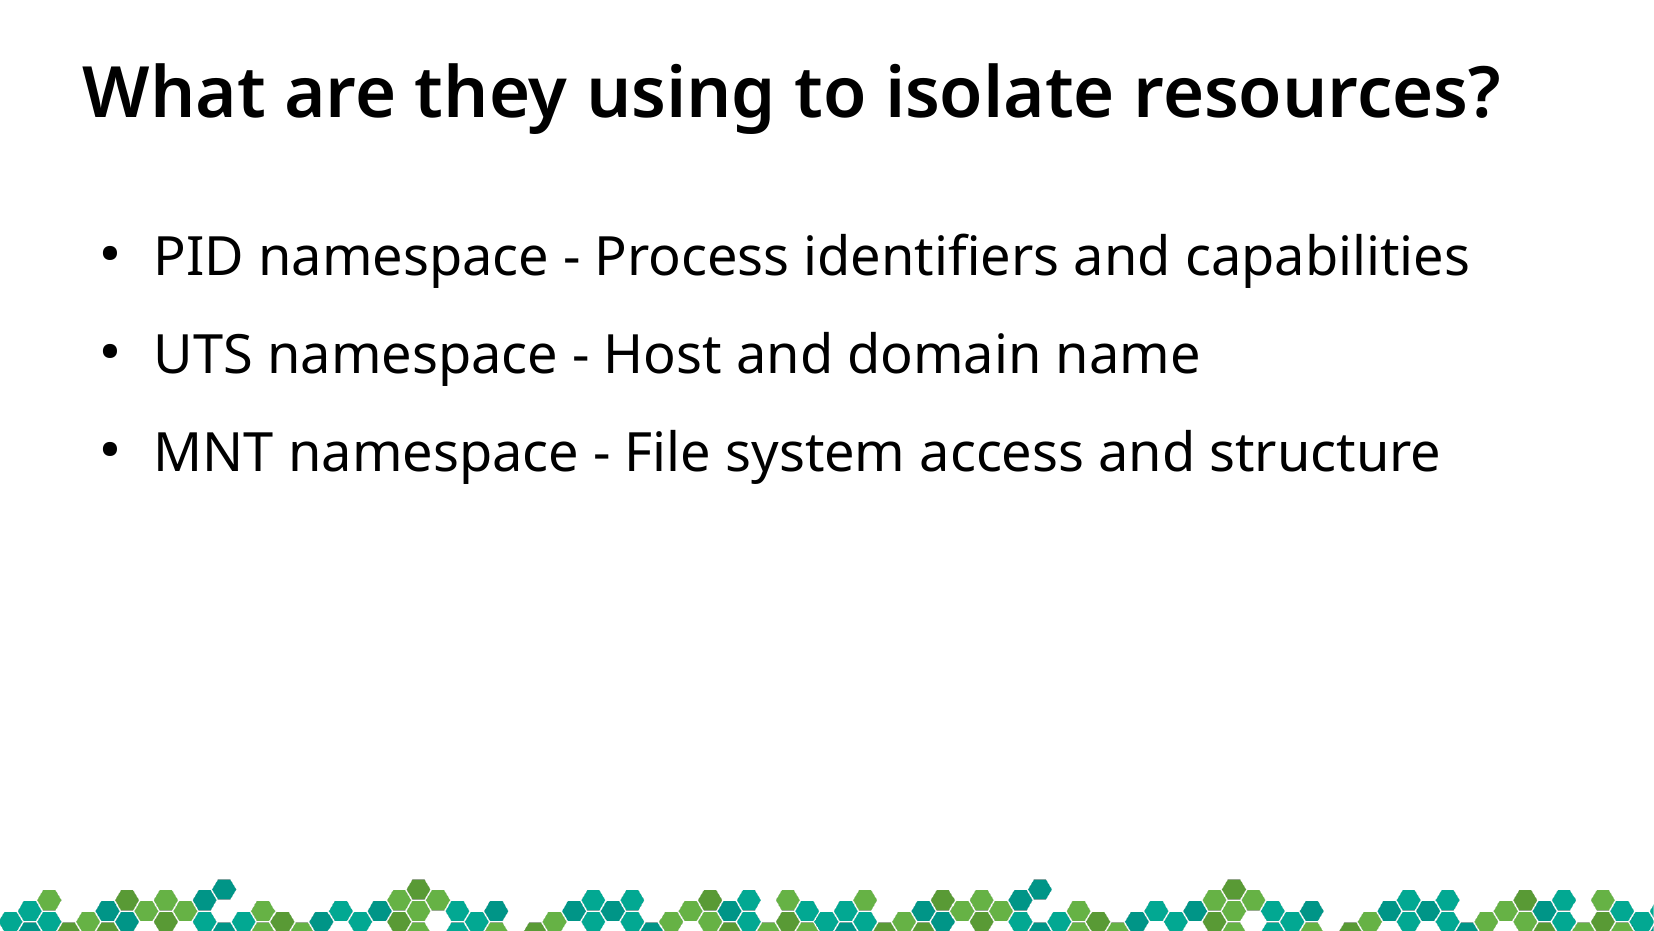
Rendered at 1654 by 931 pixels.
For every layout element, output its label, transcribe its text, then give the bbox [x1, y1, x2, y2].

list PID namespace - Process identifiers and capabilities UTS namespace - Host and domain name MNT namespace - File system access and structure [82, 217, 1571, 855]
picture [0, 871, 1654, 931]
title What are they using to isolate resources? [82, 15, 1571, 217]
